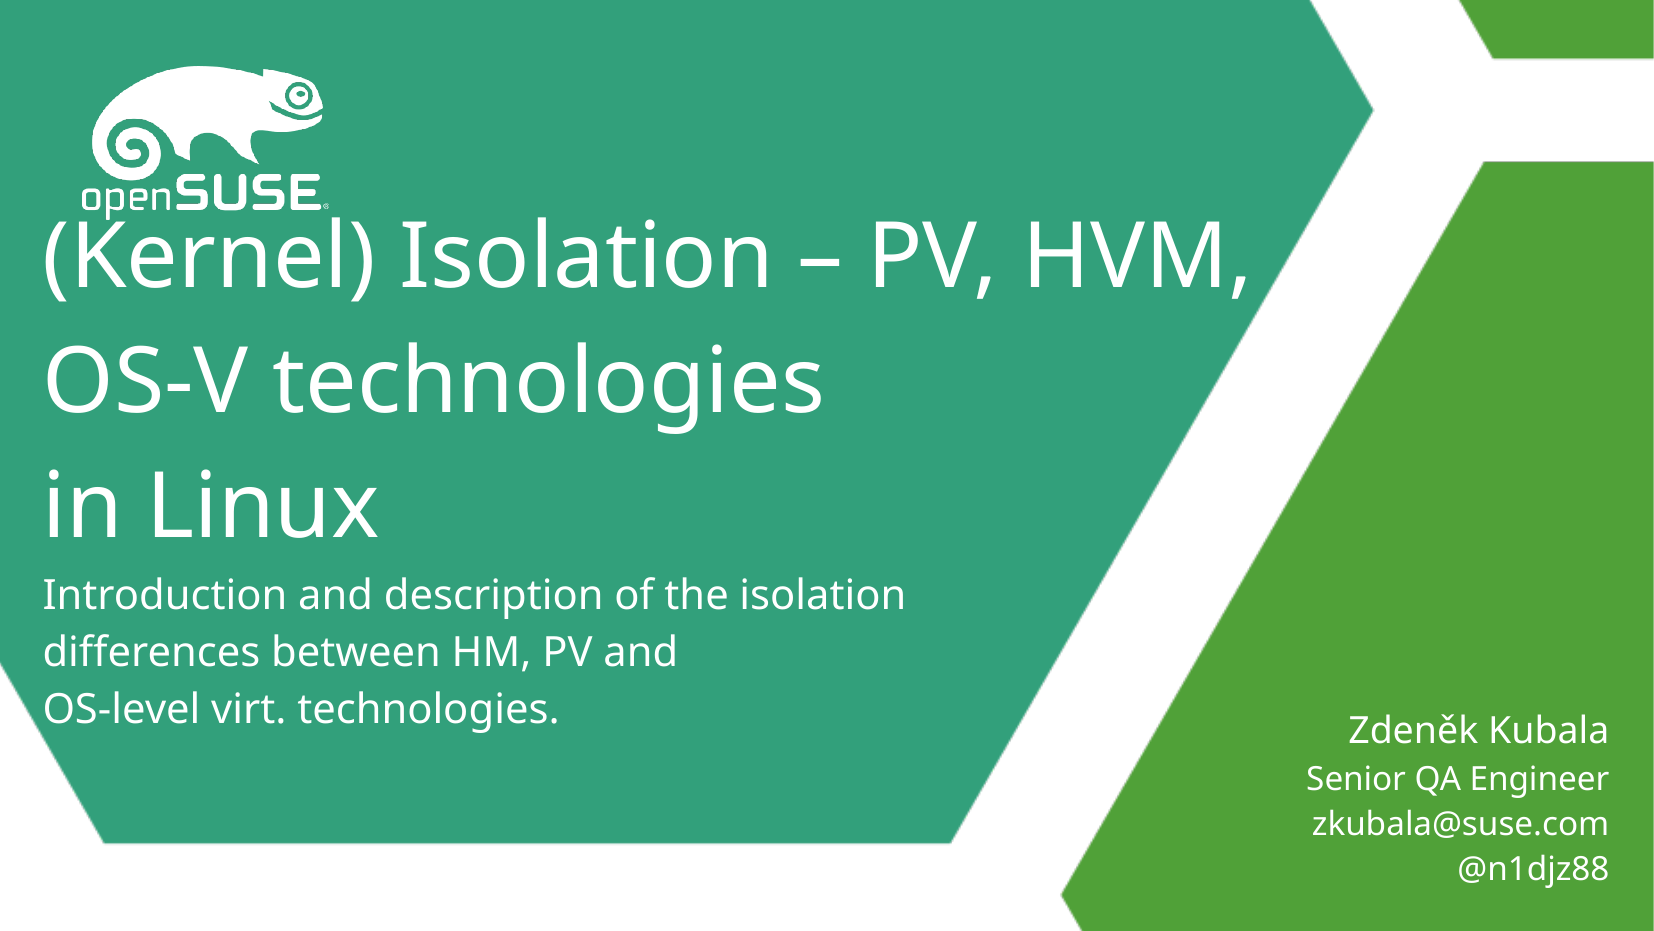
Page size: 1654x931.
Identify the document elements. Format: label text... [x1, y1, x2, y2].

picture [0, 0, 1654, 931]
subtitle Zdeněk Kubala Senior QA Engineer zkubala@suse.com @n1djz88 [1183, 686, 1610, 931]
title (Kernel) Isolation – PV, HVM, OS-V technologies in Linux Introduction and description of the isolation differences between HM, PV and OS-level virt. technologies. [42, 229, 1274, 695]
picture [49, 696, 68, 720]
